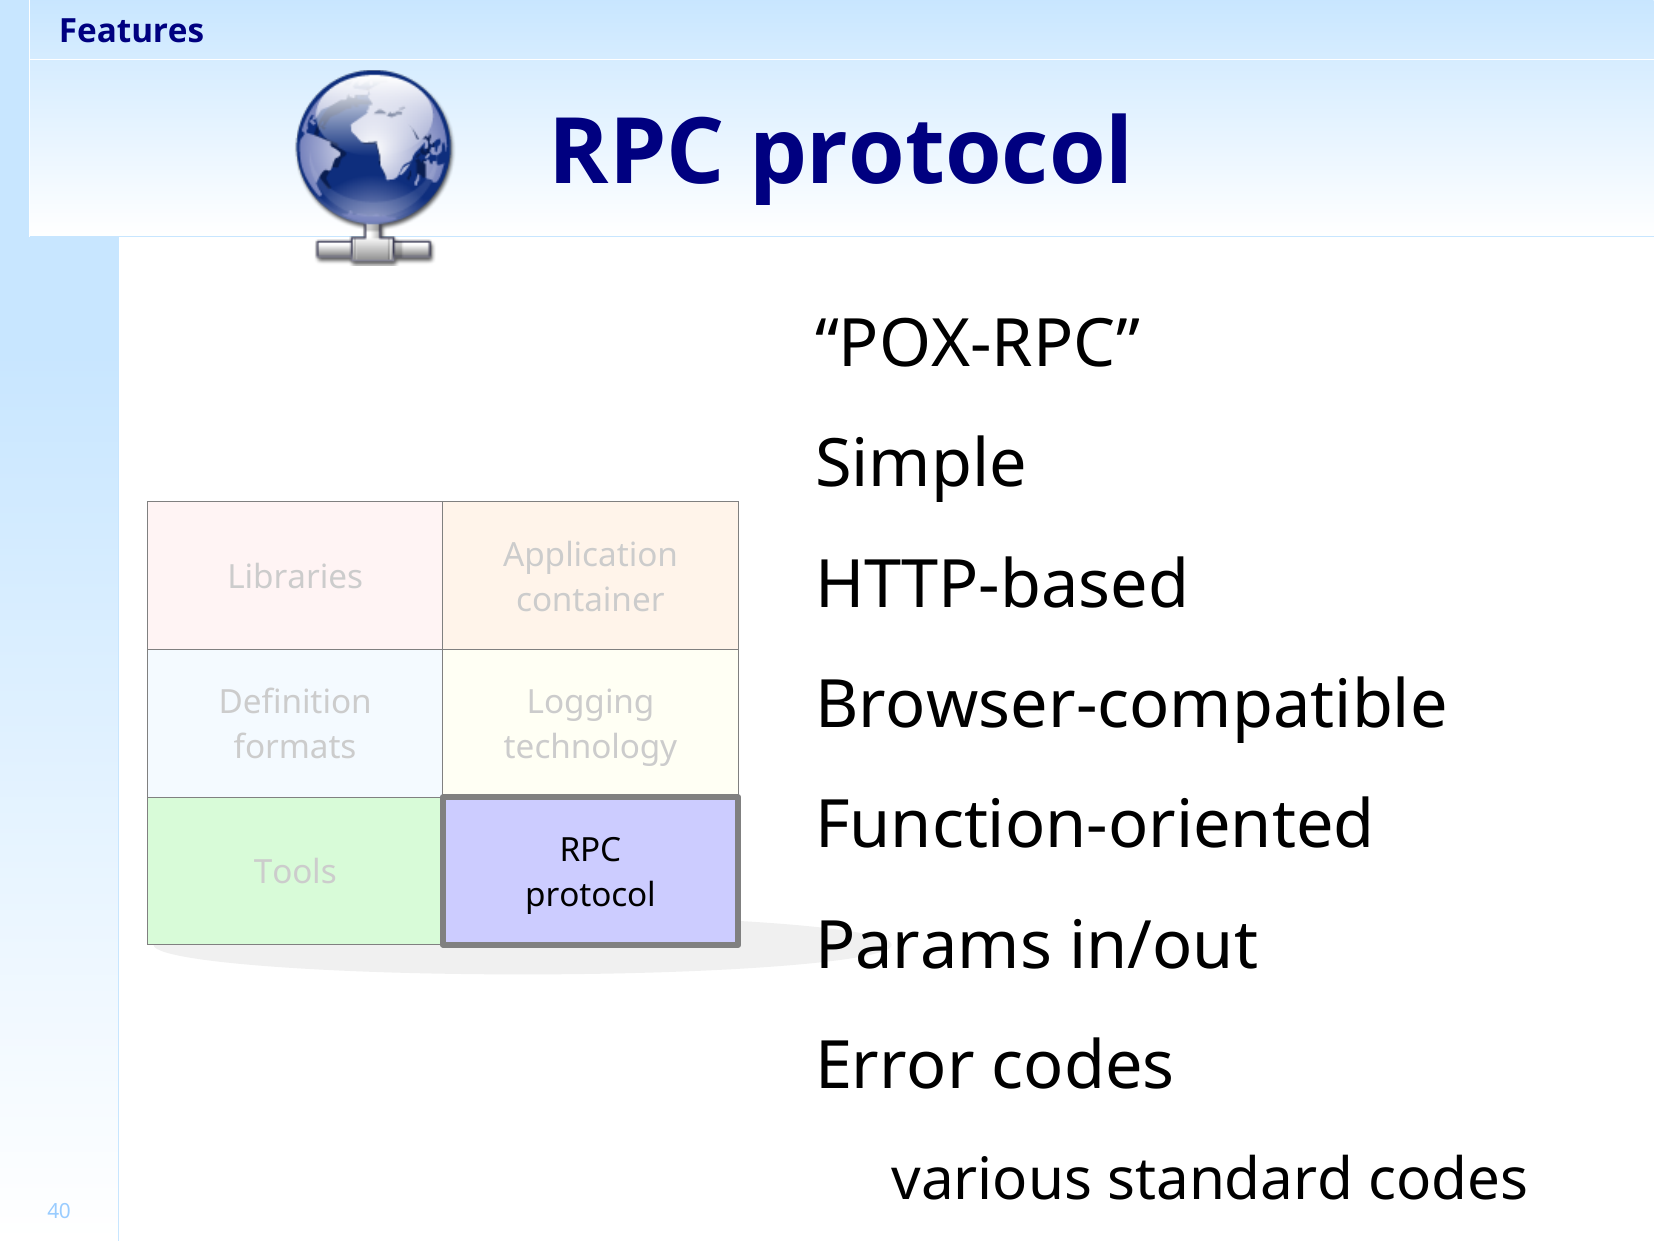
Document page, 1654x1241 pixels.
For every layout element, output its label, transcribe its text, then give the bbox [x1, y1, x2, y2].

text_box RPC protocol [442, 797, 739, 945]
title Features [59, 0, 355, 60]
text_box [443, 650, 738, 797]
text_box [148, 650, 442, 797]
picture [276, 69, 473, 266]
list “POX-RPC” Simple HTTP-based Browser-compatible Function-oriented Params in/out Error codes various standard codes [797, 295, 1625, 1167]
text_box [443, 502, 738, 649]
text_box [148, 502, 442, 649]
text_box [148, 798, 442, 944]
title RPC protocol [29, 59, 1654, 237]
text_box [153, 920, 797, 975]
